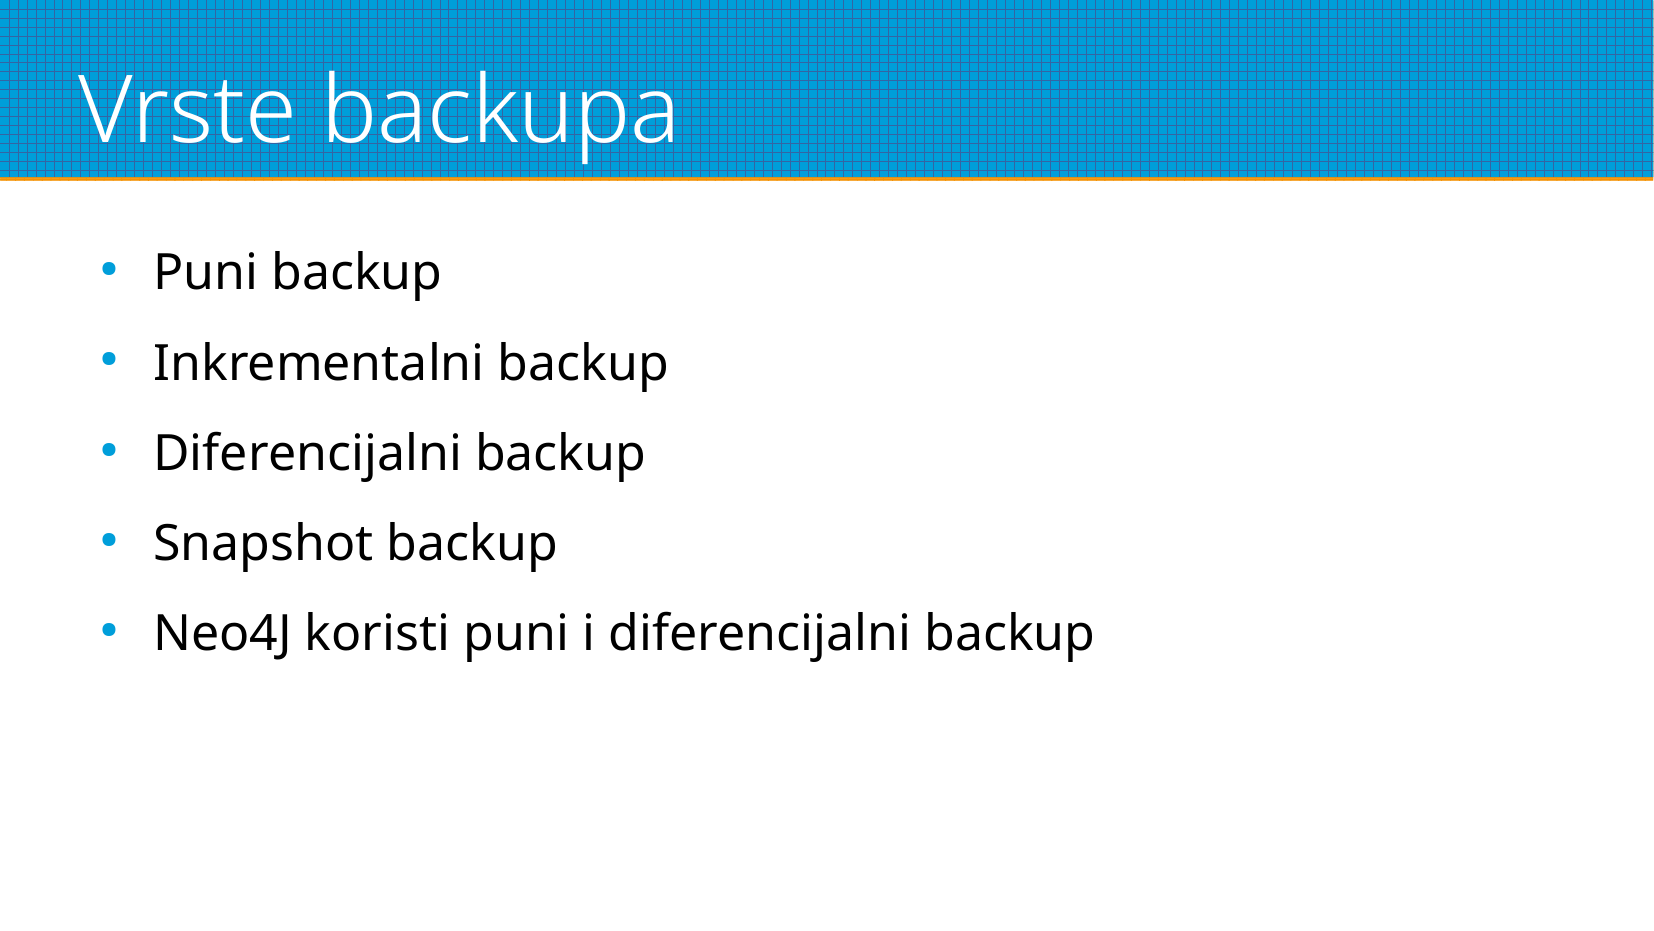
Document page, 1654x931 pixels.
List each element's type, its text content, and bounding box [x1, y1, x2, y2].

list Puni backup Inkrementalni backup Diferencijalni backup Snapshot backup Neo4J koristi puni i diferencijalni backup [82, 236, 1563, 811]
title Vrste backupa [0, 14, 1426, 171]
